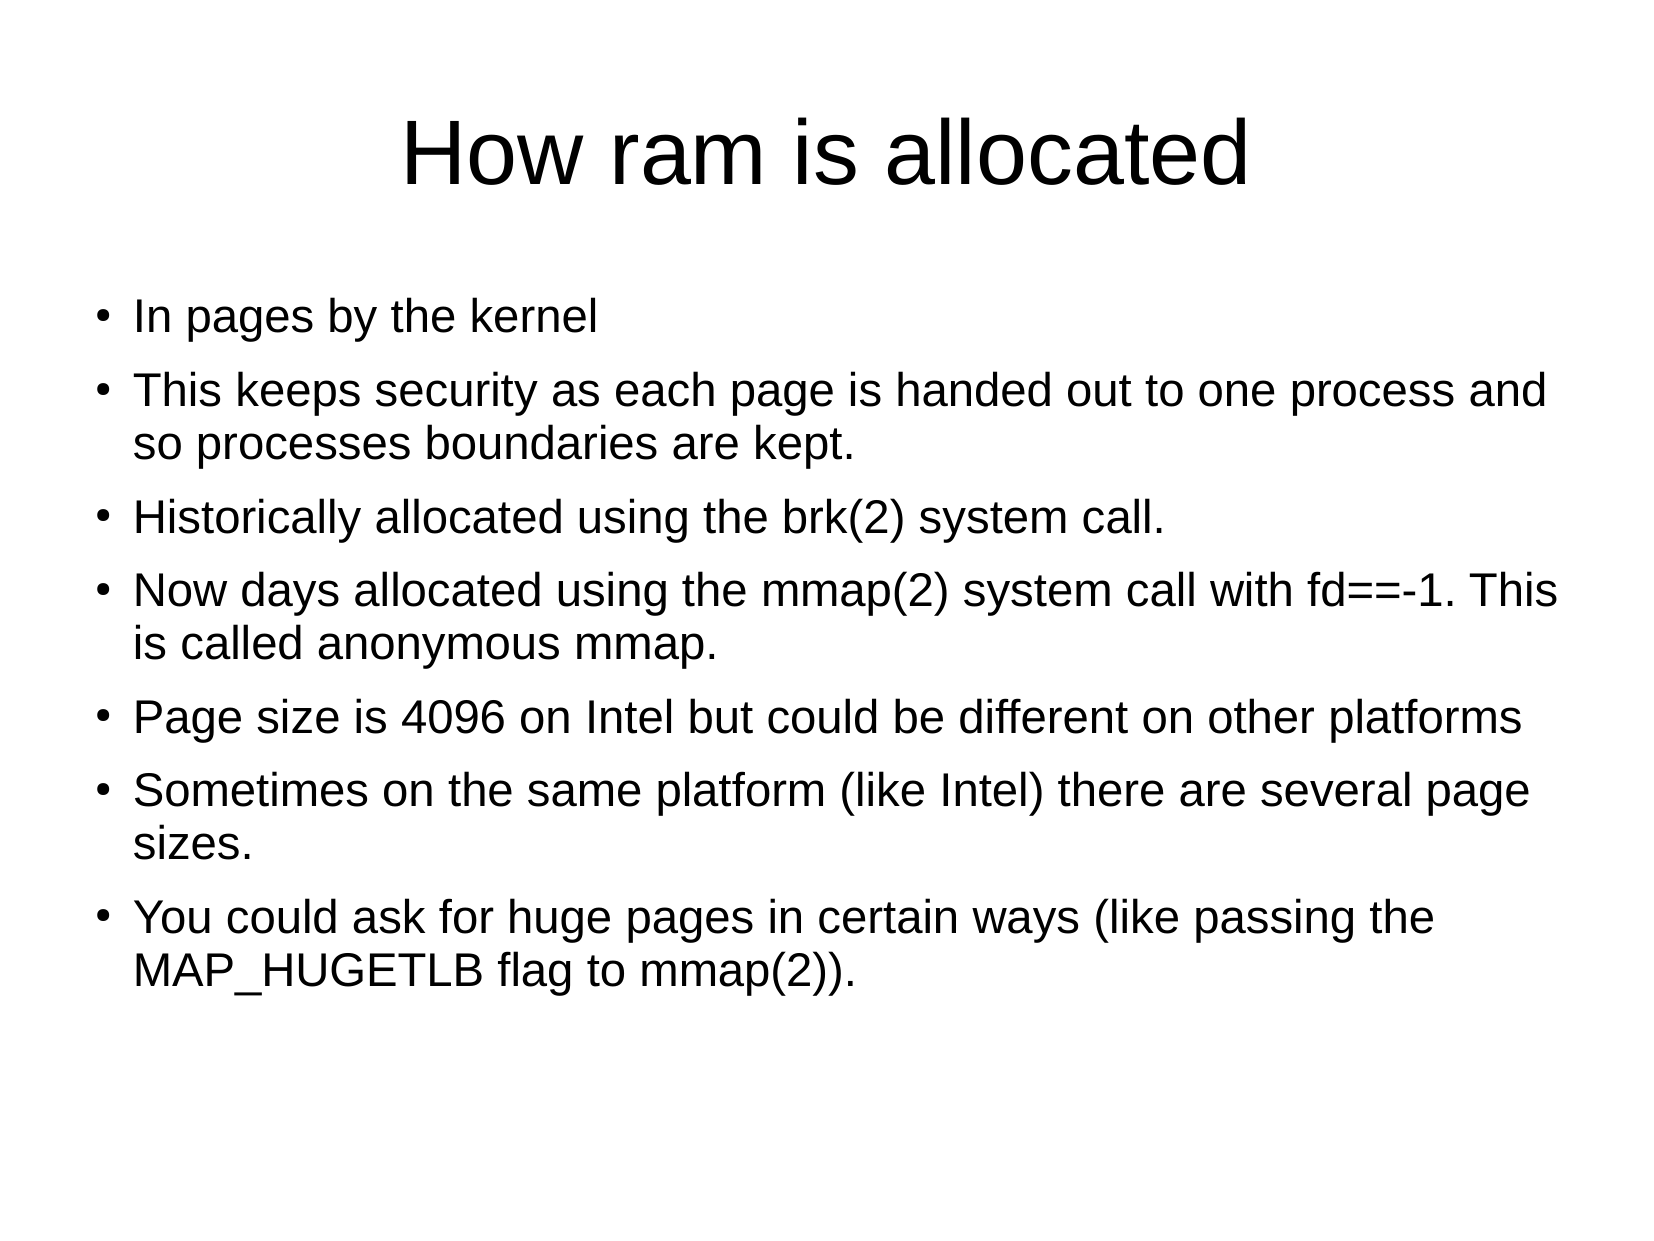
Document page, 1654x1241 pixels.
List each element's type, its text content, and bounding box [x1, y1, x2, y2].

list In pages by the kernel This keeps security as each page is handed out to one process and so processes boundaries are kept. Historically allocated using the brk(2) system call. Now days allocated using the mmap(2) system call with fd==-1. This is called anonymous mmap. Page size is 4096 on Intel but could be different on other platforms Sometimes on the same platform (like Intel) there are several page sizes. You could ask for huge pages in certain ways (like passing the MAP_HUGETLB flag to mmap(2)). [82, 290, 1571, 1010]
title How ram is allocated [82, 49, 1571, 257]
